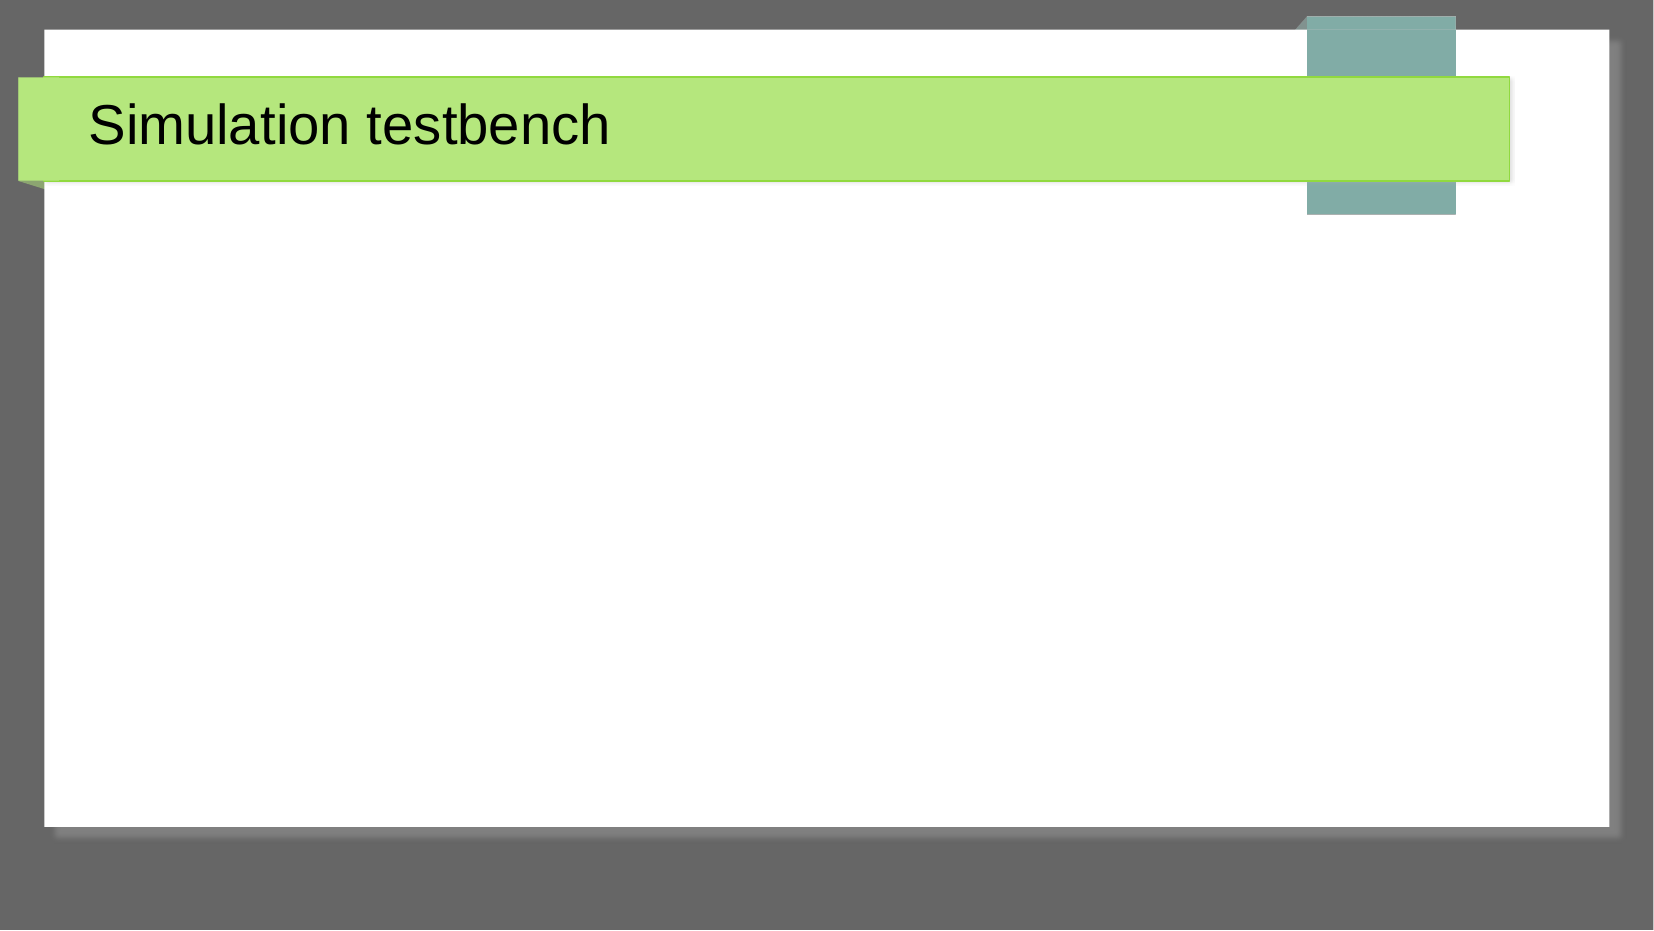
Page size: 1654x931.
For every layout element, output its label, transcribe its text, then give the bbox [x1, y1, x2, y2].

title Simulation testbench [88, 73, 1506, 178]
